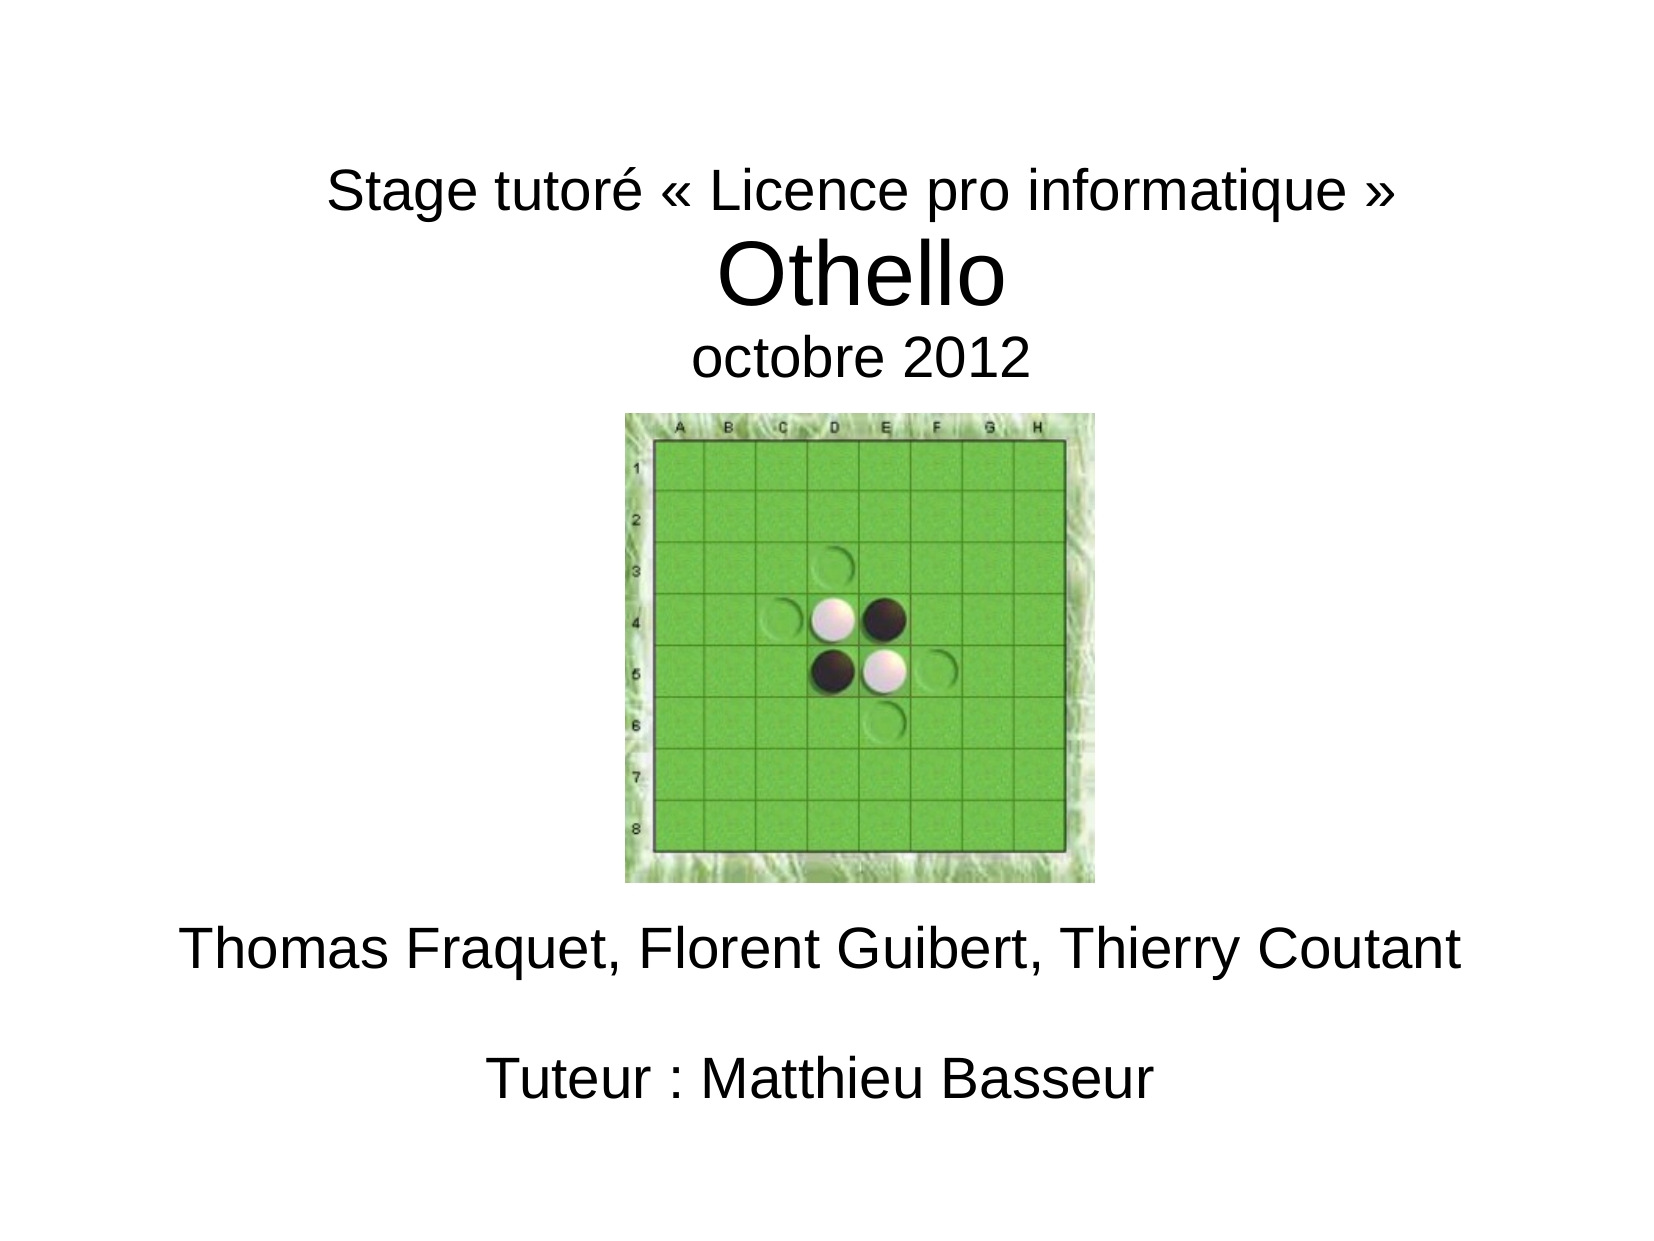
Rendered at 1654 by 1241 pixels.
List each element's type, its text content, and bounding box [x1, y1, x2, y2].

picture [625, 413, 1095, 883]
subtitle Thomas Fraquet, Florent Guibert, Thierry Coutant Tuteur : Matthieu Basseur [106, 844, 1536, 1182]
title Stage tutoré « Licence pro informatique » Othello octobre 2012 [118, 157, 1607, 390]
